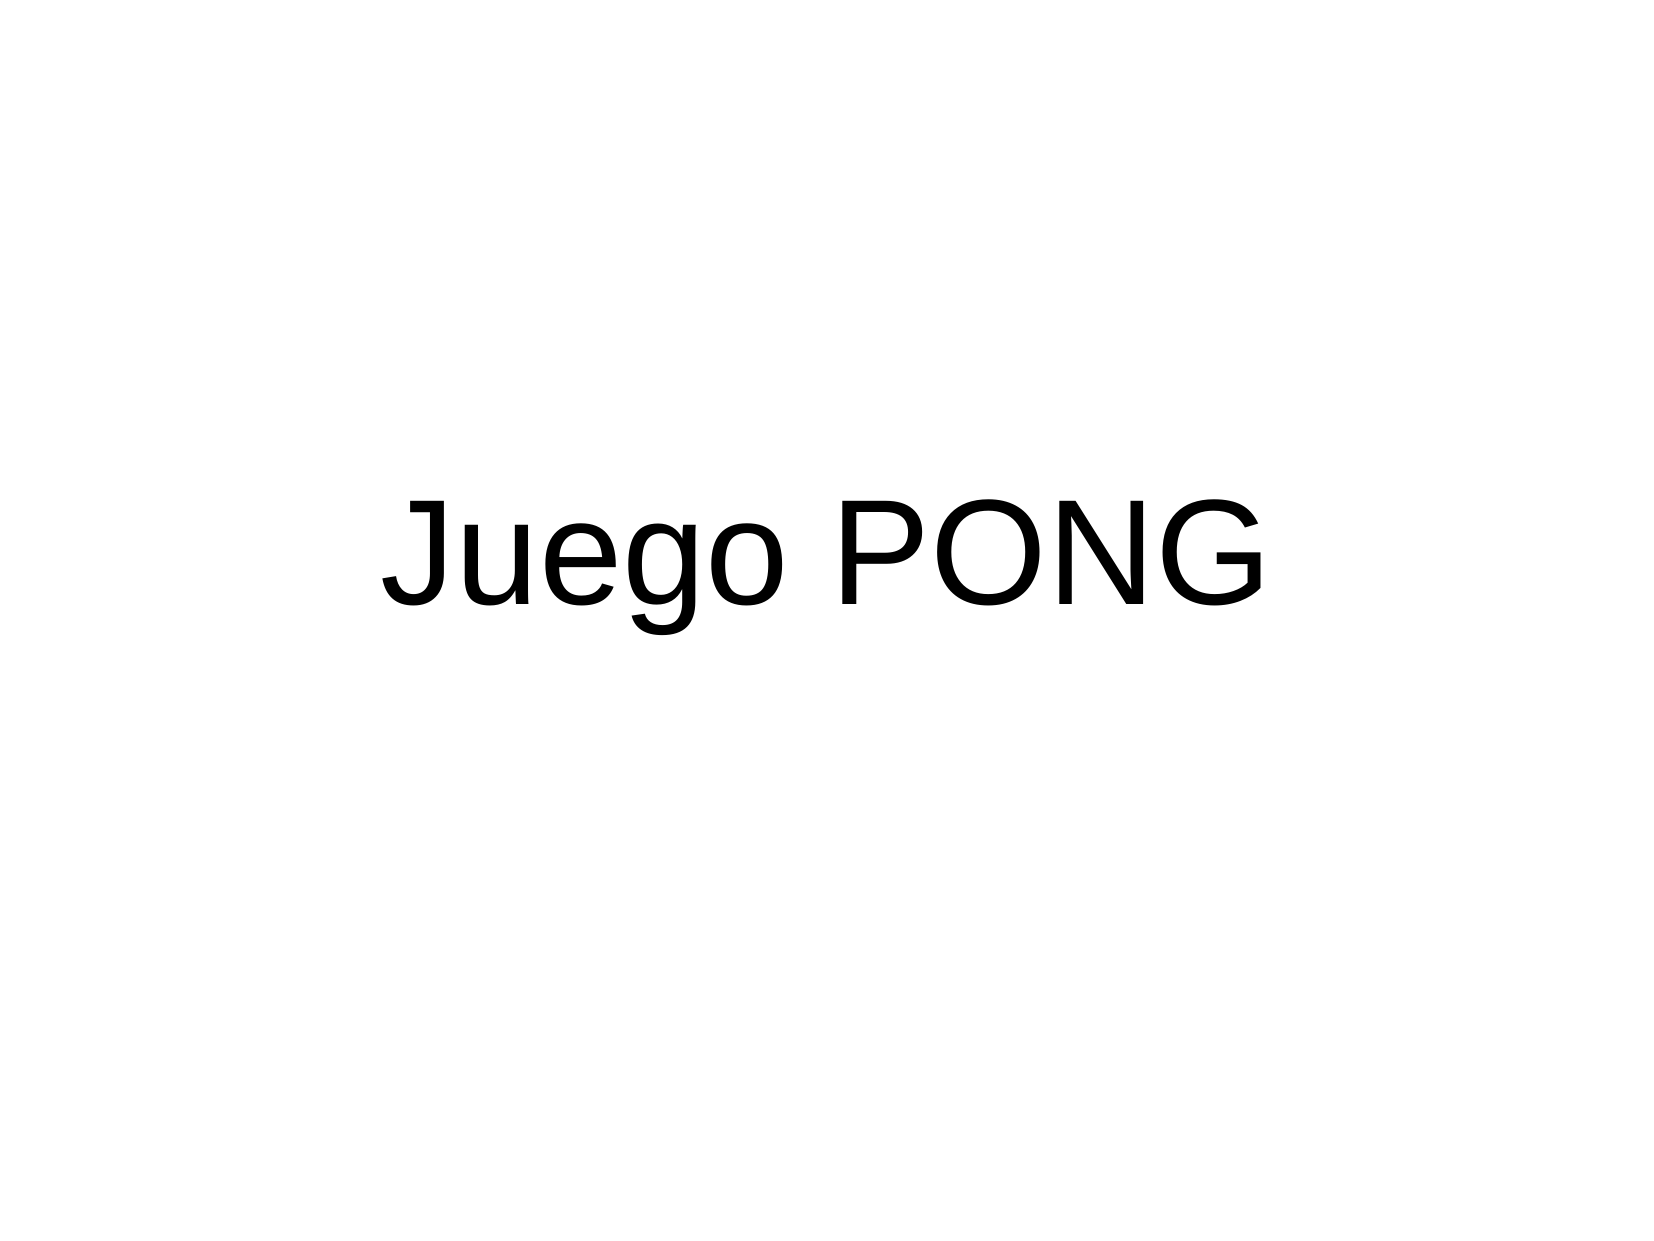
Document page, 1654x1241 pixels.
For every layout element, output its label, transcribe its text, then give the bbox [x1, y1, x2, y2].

title Juego PONG [82, 448, 1571, 656]
